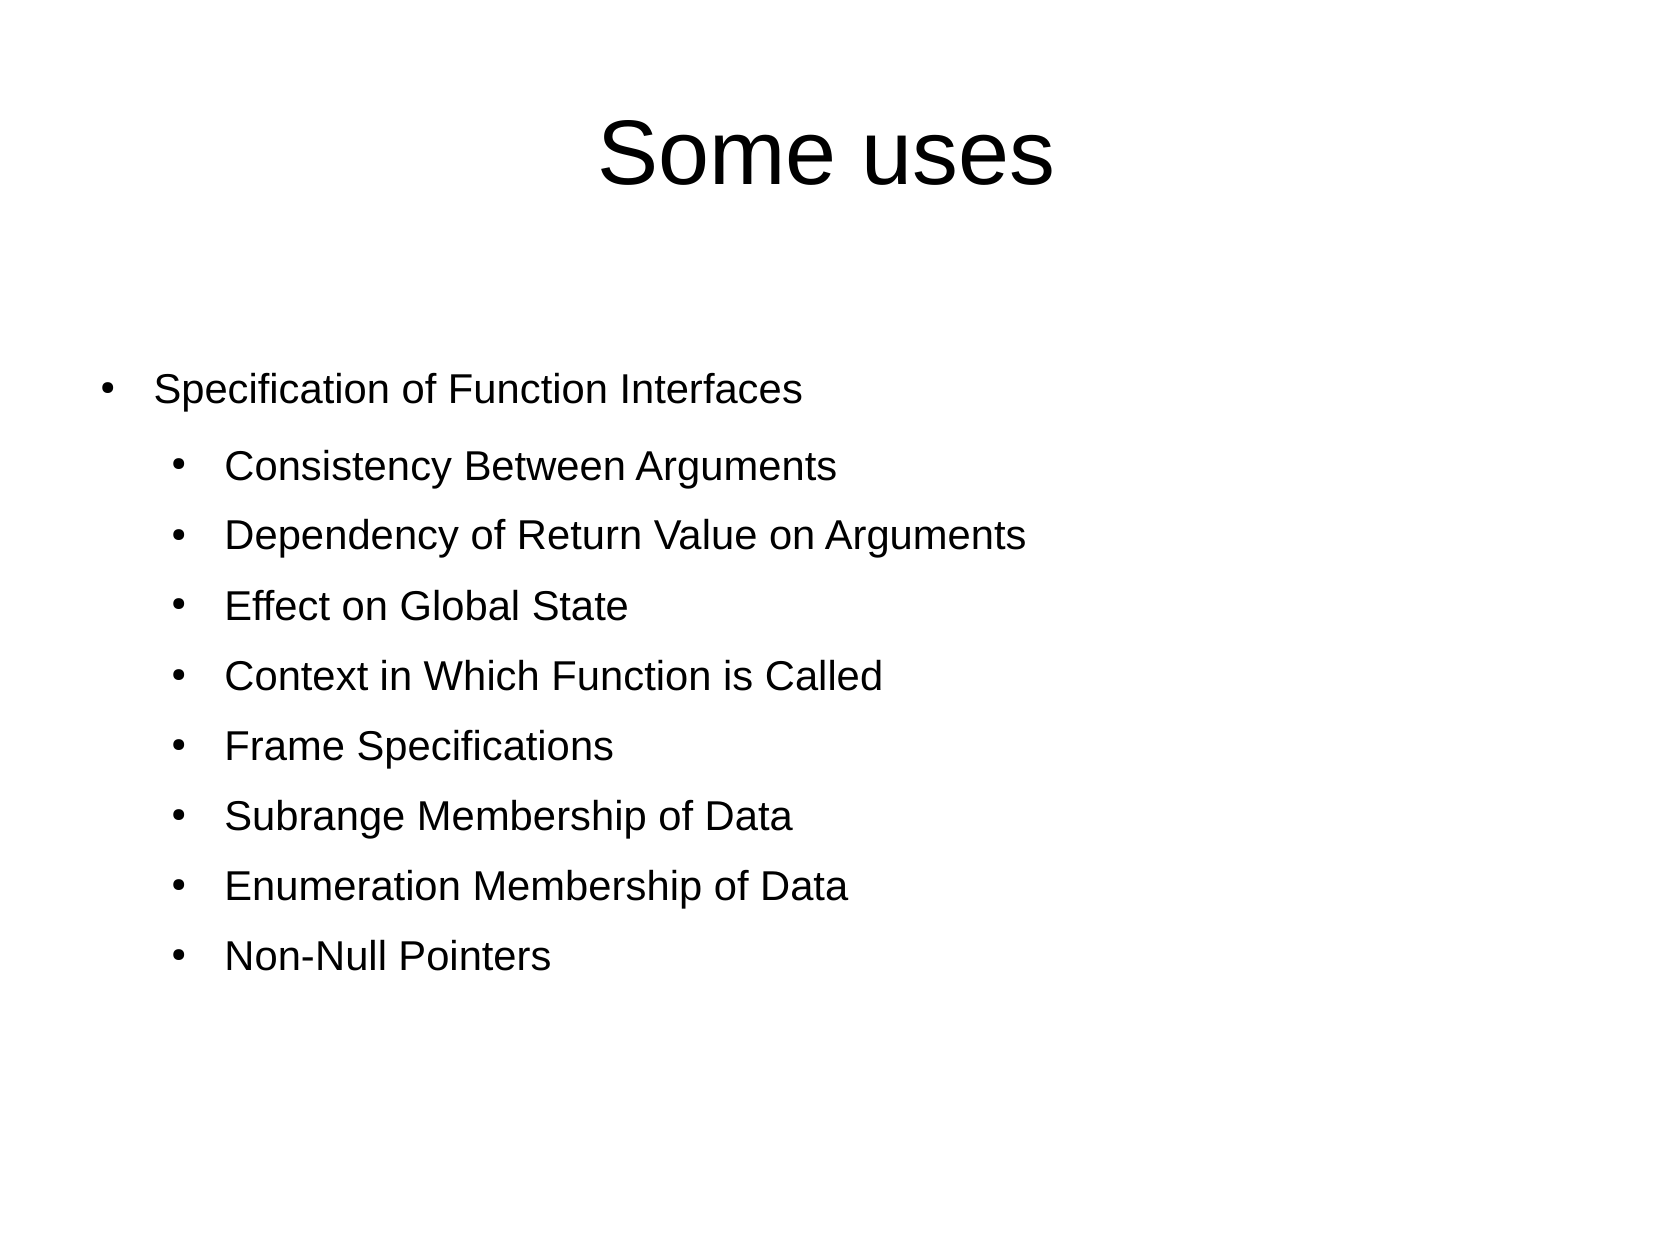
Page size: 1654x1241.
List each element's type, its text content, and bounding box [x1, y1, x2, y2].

title Some uses [82, 56, 1571, 250]
list Specification of Function Interfaces Consistency Between Arguments Dependency of Return Value on Arguments Effect on Global State Context in Which Function is Called Frame Specifications Subrange Membership of Data Enumeration Membership of Data Non-Null Pointers SS 2005 A Practical Approach to Programming With Assertions [82, 290, 1571, 1124]
